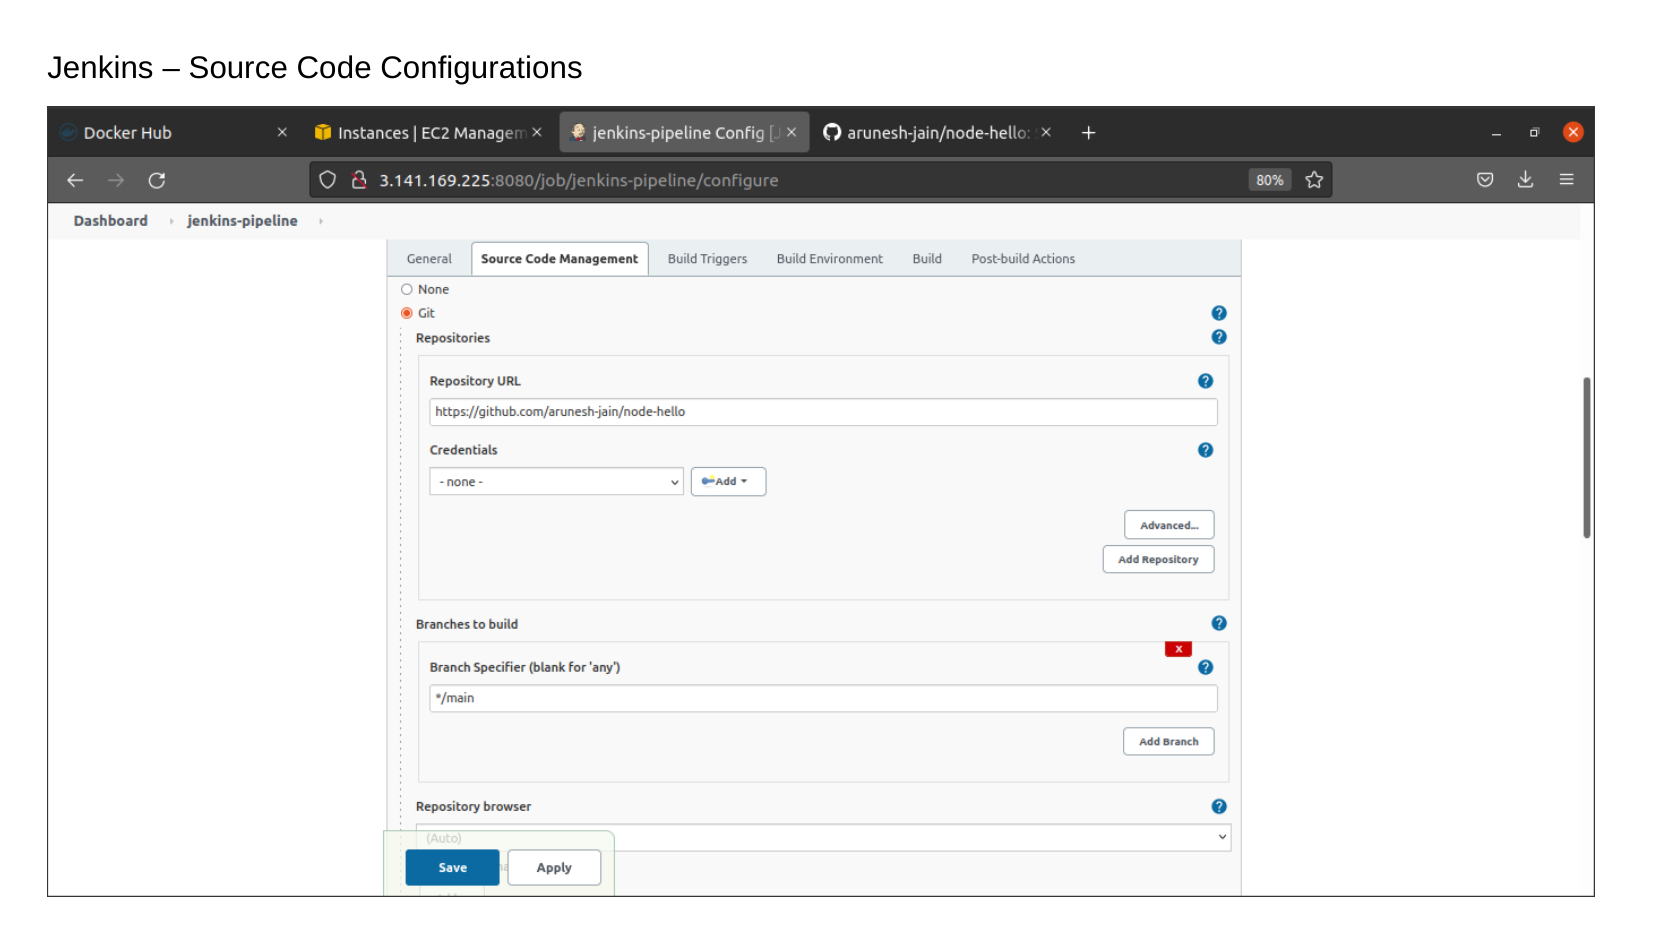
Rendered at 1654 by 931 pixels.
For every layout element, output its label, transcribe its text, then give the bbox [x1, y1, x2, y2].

title Jenkins – Source Code Configurations [47, 39, 1536, 97]
picture [47, 106, 1595, 897]
